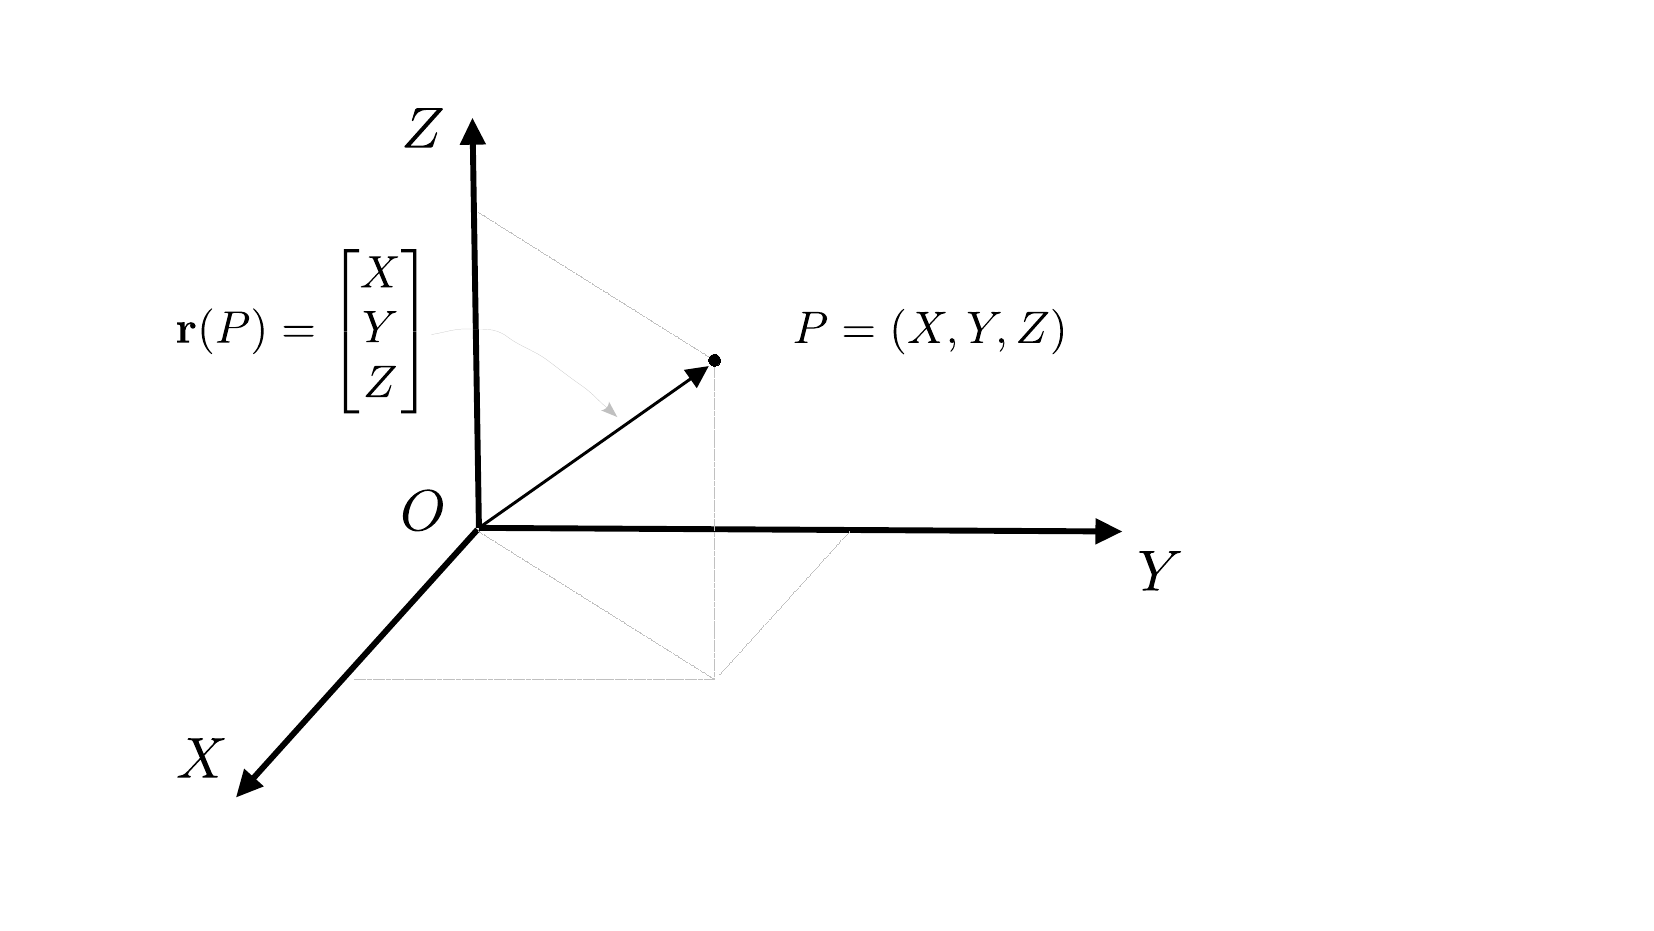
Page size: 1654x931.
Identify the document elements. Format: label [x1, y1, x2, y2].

picture [404, 108, 443, 148]
picture [177, 738, 225, 778]
picture [1138, 551, 1182, 591]
text_box [708, 354, 721, 367]
picture [177, 249, 417, 414]
picture [402, 489, 443, 532]
picture [794, 308, 1063, 355]
